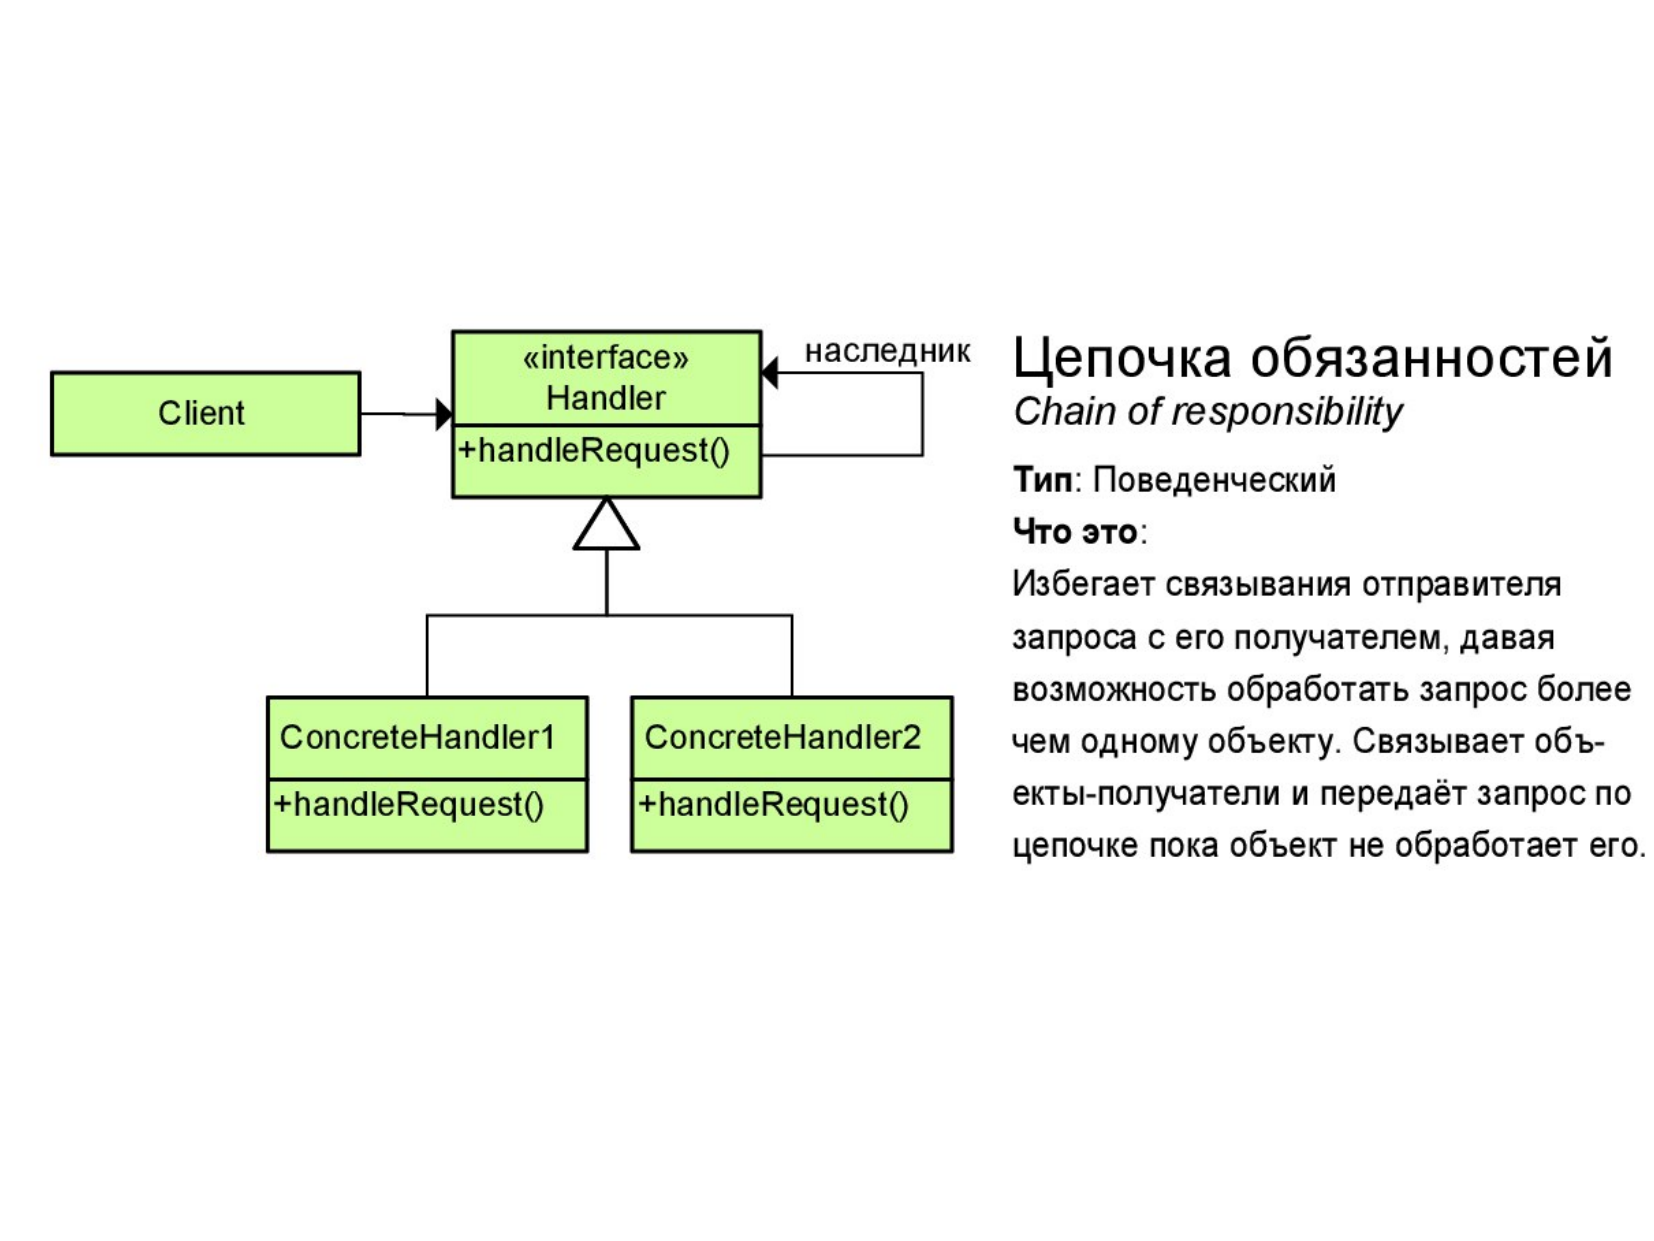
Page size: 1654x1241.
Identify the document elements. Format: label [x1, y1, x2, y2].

picture [16, 269, 1654, 965]
